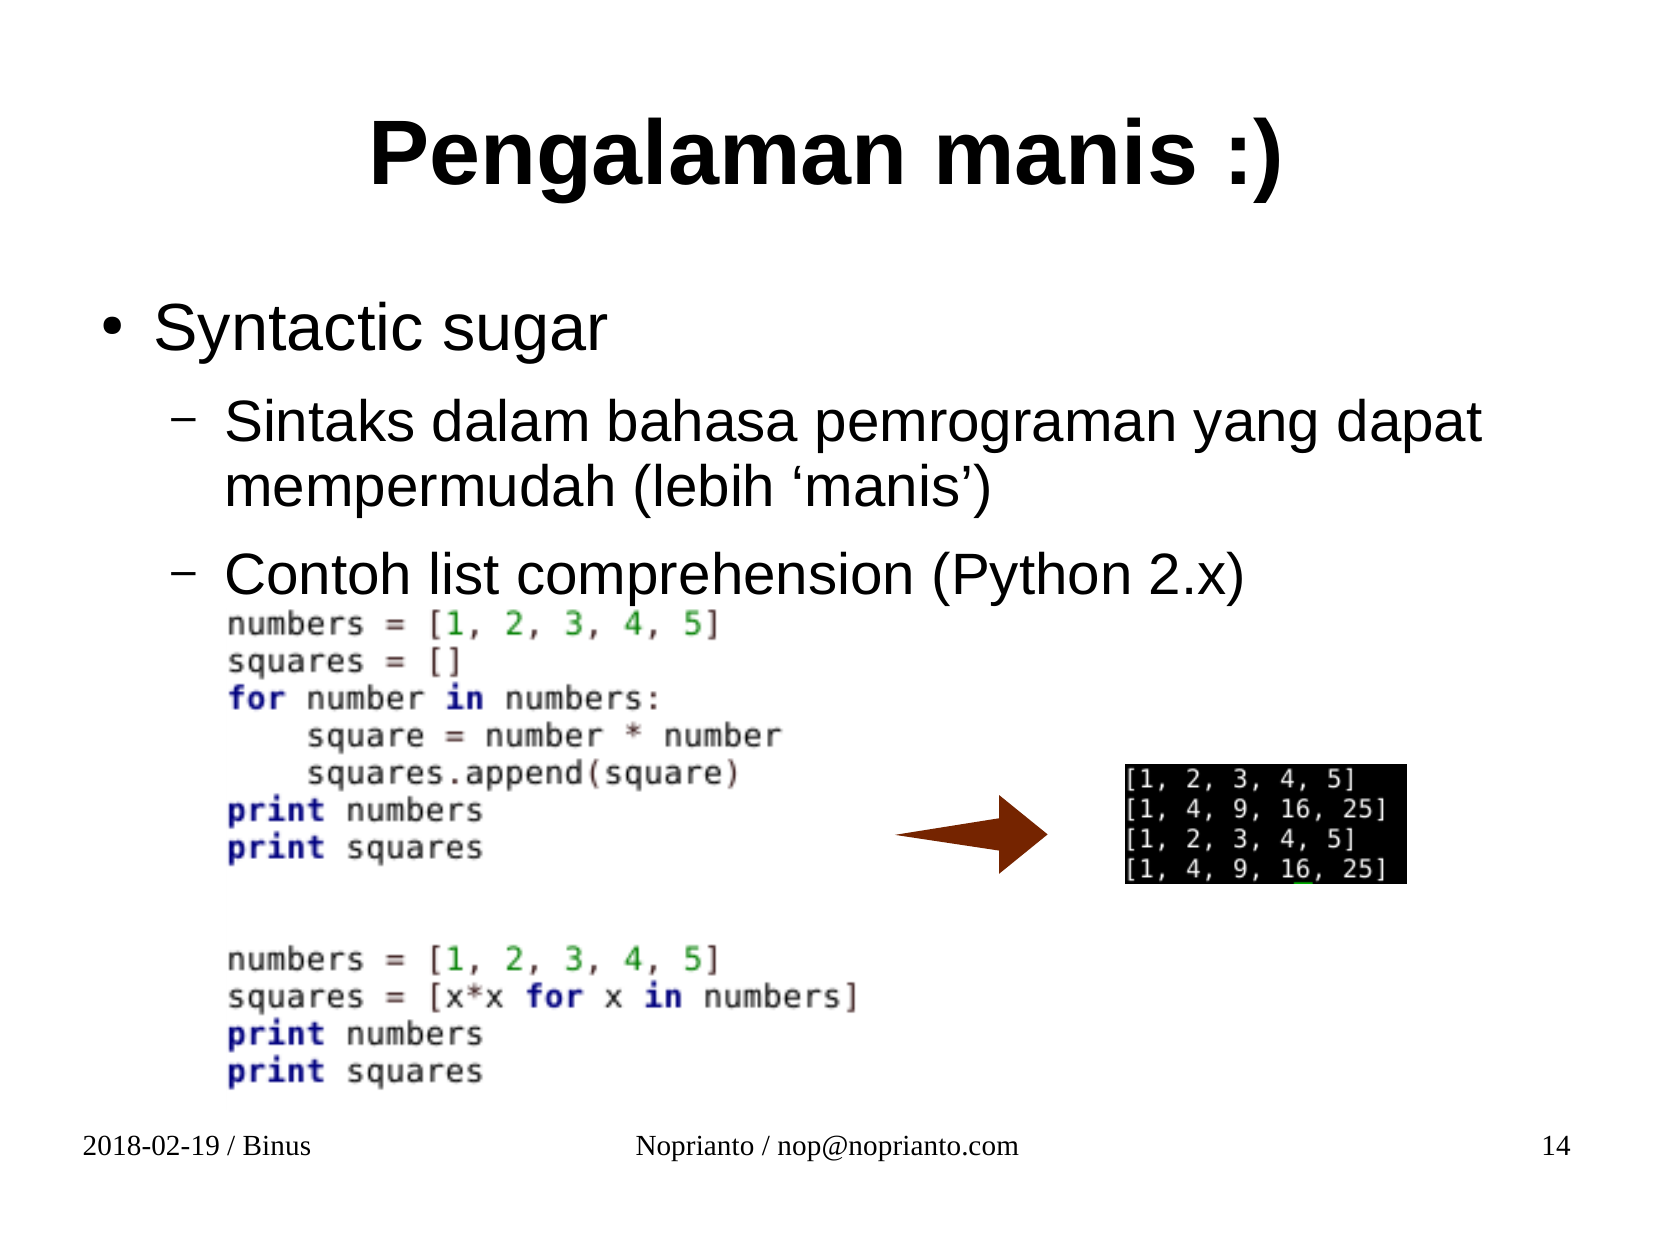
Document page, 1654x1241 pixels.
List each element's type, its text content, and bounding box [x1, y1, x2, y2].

list Syntactic sugar Sintaks dalam bahasa pemrograman yang dapat mempermudah (lebih ‘manis’) Contoh list comprehension (Python 2.x) [82, 290, 1571, 1010]
picture [225, 608, 1048, 1111]
title Pengalaman manis :) [82, 49, 1571, 257]
picture [1125, 764, 1407, 884]
